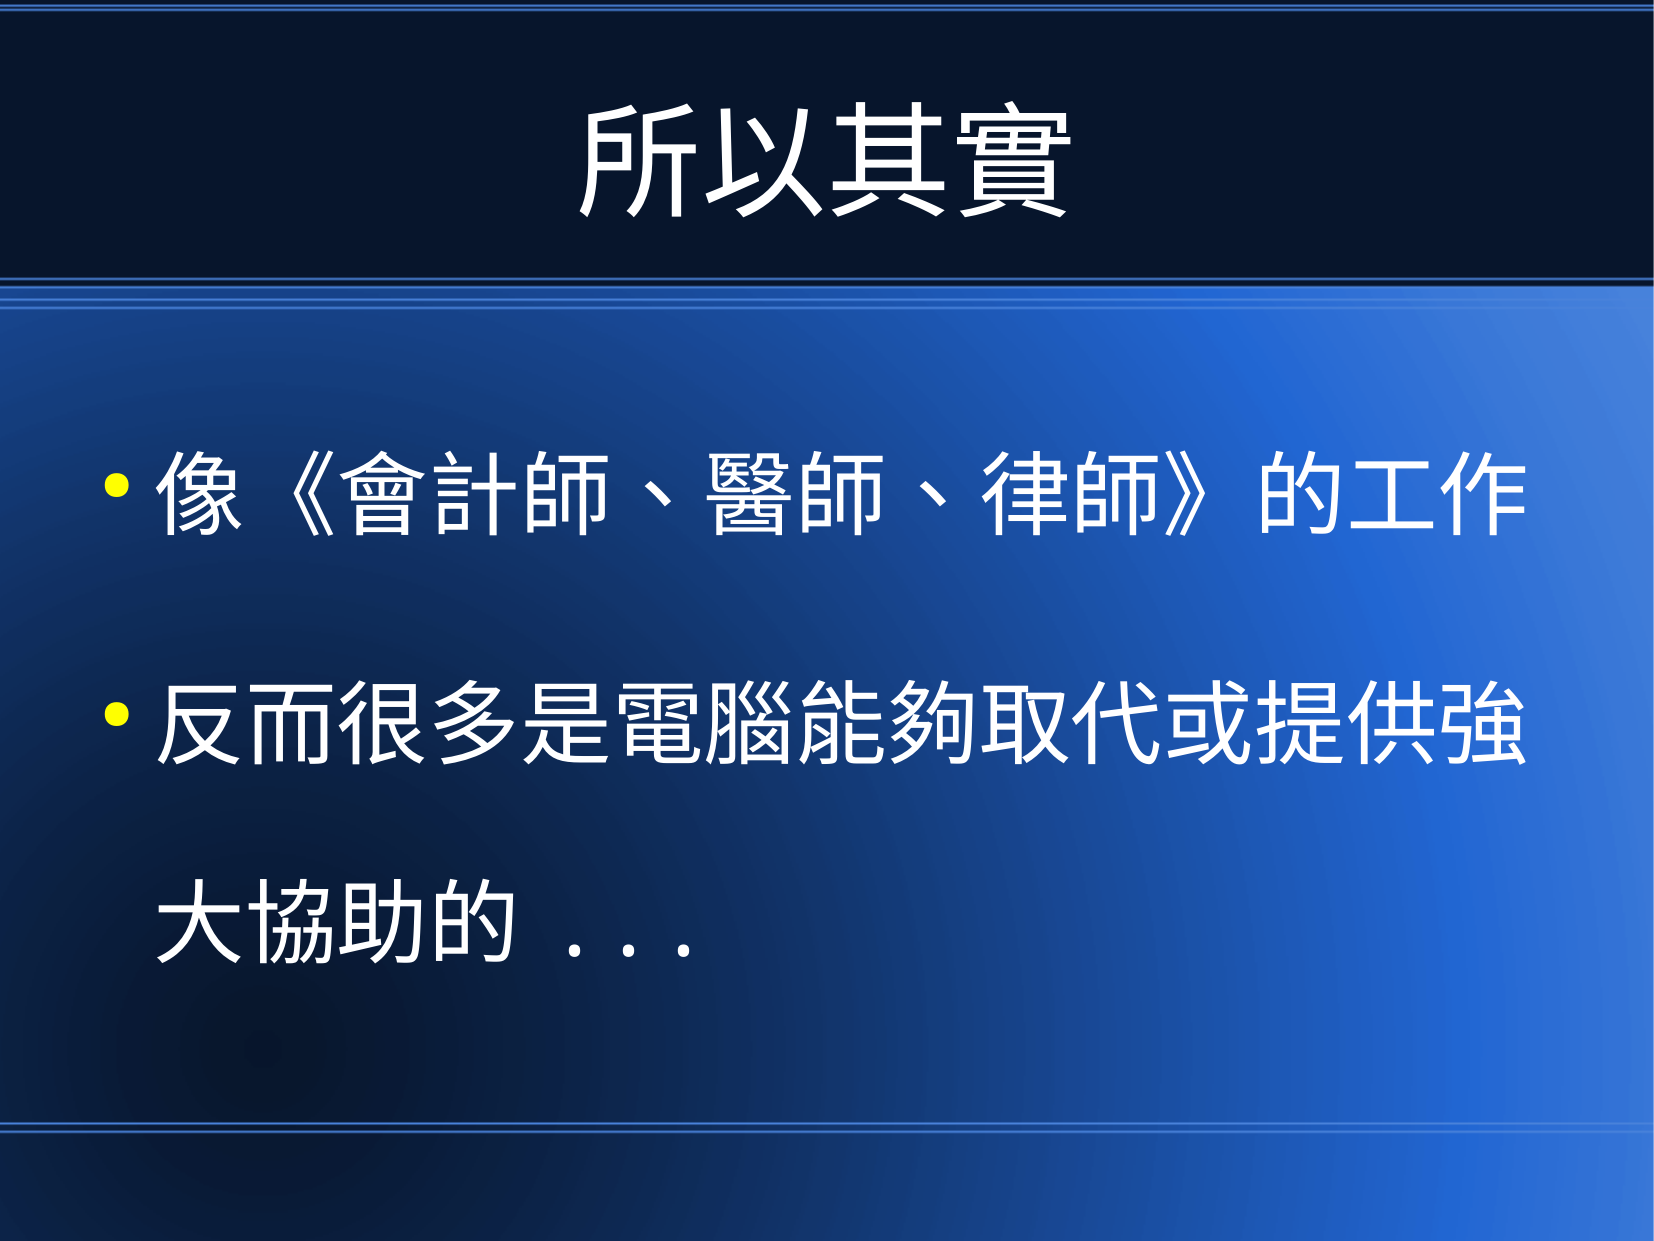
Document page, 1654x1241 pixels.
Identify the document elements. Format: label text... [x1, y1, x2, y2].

picture [0, 0, 1654, 1241]
title 所以其實 [82, 49, 1571, 257]
list 像《會計師、醫師、律師》的工作 反而很多是電腦能夠取代或提供強大協助的... [82, 355, 1571, 1241]
